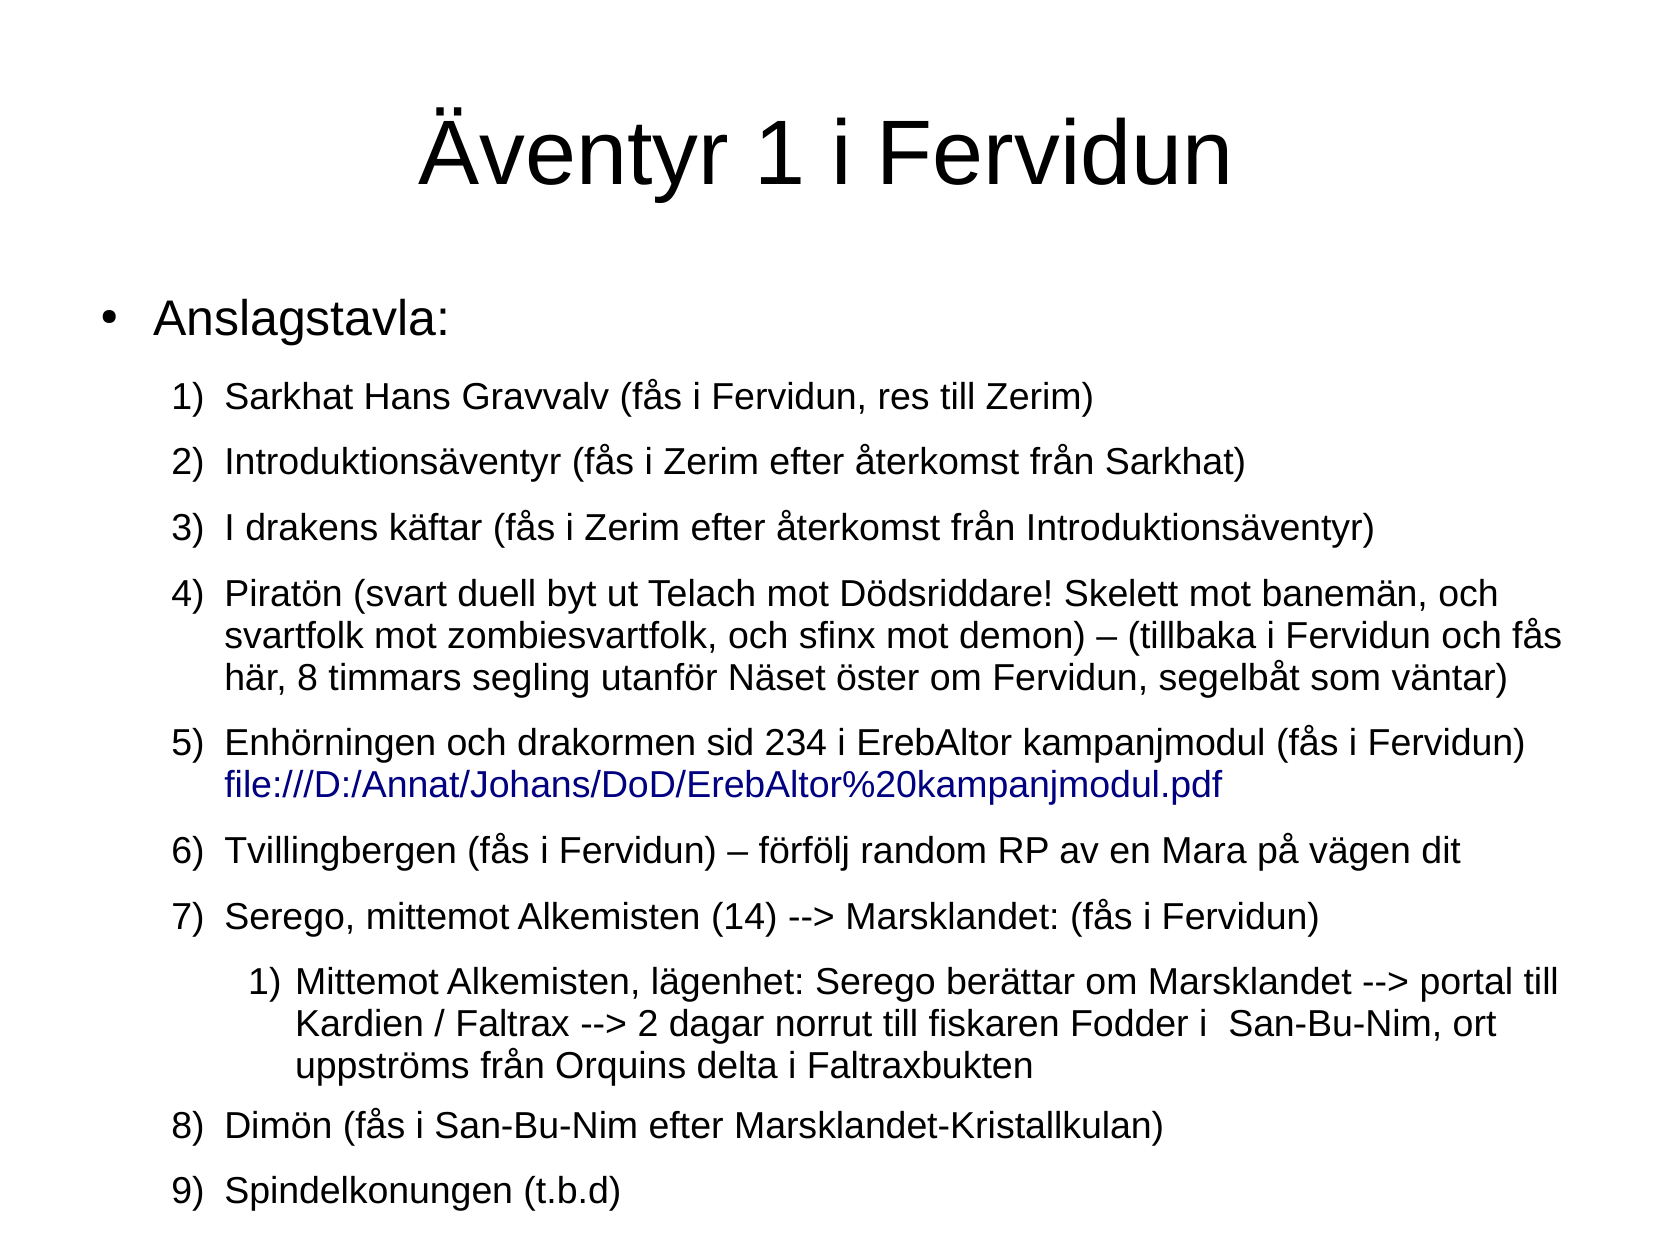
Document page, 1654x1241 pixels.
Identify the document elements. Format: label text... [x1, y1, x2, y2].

list Anslagstavla: Sarkhat Hans Gravvalv (fås i Fervidun, res till Zerim) Introduktionsäventyr (fås i Zerim efter återkomst från Sarkhat) I drakens käftar (fås i Zerim efter återkomst från Introduktionsäventyr) Piratön (svart duell byt ut Telach mot Dödsriddare! Skelett mot banemän, och svartfolk mot zombiesvartfolk, och sfinx mot demon) – (tillbaka i Fervidun och fås här, 8 timmars segling utanför Näset öster om Fervidun, segelbåt som väntar) Enhörningen och drakormen sid 234 i ErebAltor kampanjmodul (fås i Fervidun) file:///D:/Annat/Johans/DoD/ErebAltor%20kampanjmodul.pdf Tvillingbergen (fås i Fervidun) – förfölj random RP av en Mara på vägen dit Serego, mittemot Alkemisten (14) --> Marsklandet: (fås i Fervidun) Mittemot Alkemisten, lägenhet: Serego berättar om Marsklandet --> portal till Kardien / Faltrax --> 2 dagar norrut till fiskaren Fodder i San-Bu-Nim, ort uppströms från Orquins delta i Faltraxbukten Dimön (fås i San-Bu-Nim efter Marsklandet-Kristallkulan) Spindelkonungen (t.b.d) [82, 290, 1571, 1213]
title Äventyr 1 i Fervidun [82, 49, 1571, 257]
